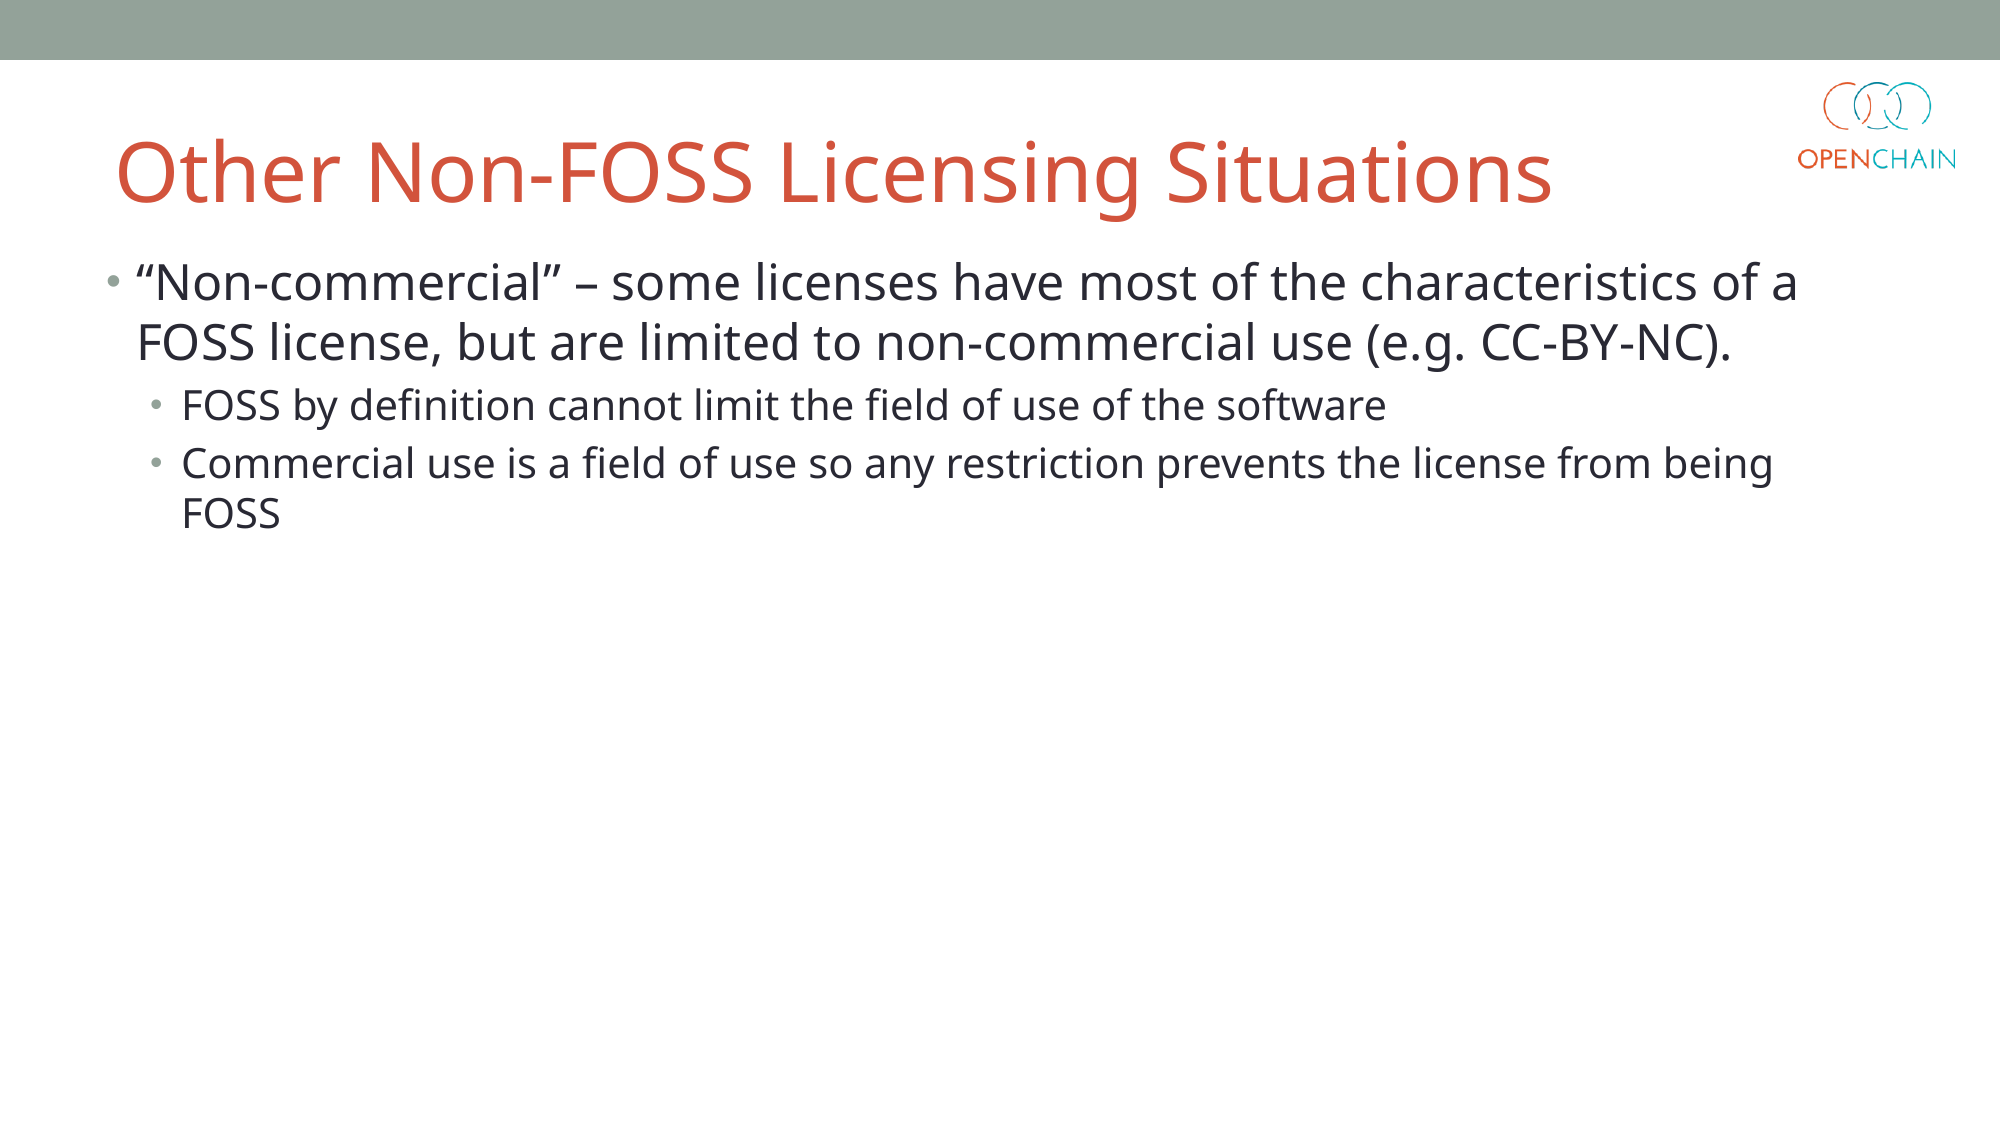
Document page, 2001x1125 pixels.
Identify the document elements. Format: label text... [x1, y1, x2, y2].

text_box Other Non-FOSS Licensing Situations [99, 87, 1900, 250]
text_box “Non-commercial” – some licenses have most of the characteristics of a FOSS license, but are limited to non-commercial use (e.g. CC-BY-NC). FOSS by definition cannot limit the field of use of the software Commercial use is a field of use so any restriction prevents the license from being FOSS [91, 243, 1863, 1093]
picture [1798, 82, 1955, 169]
